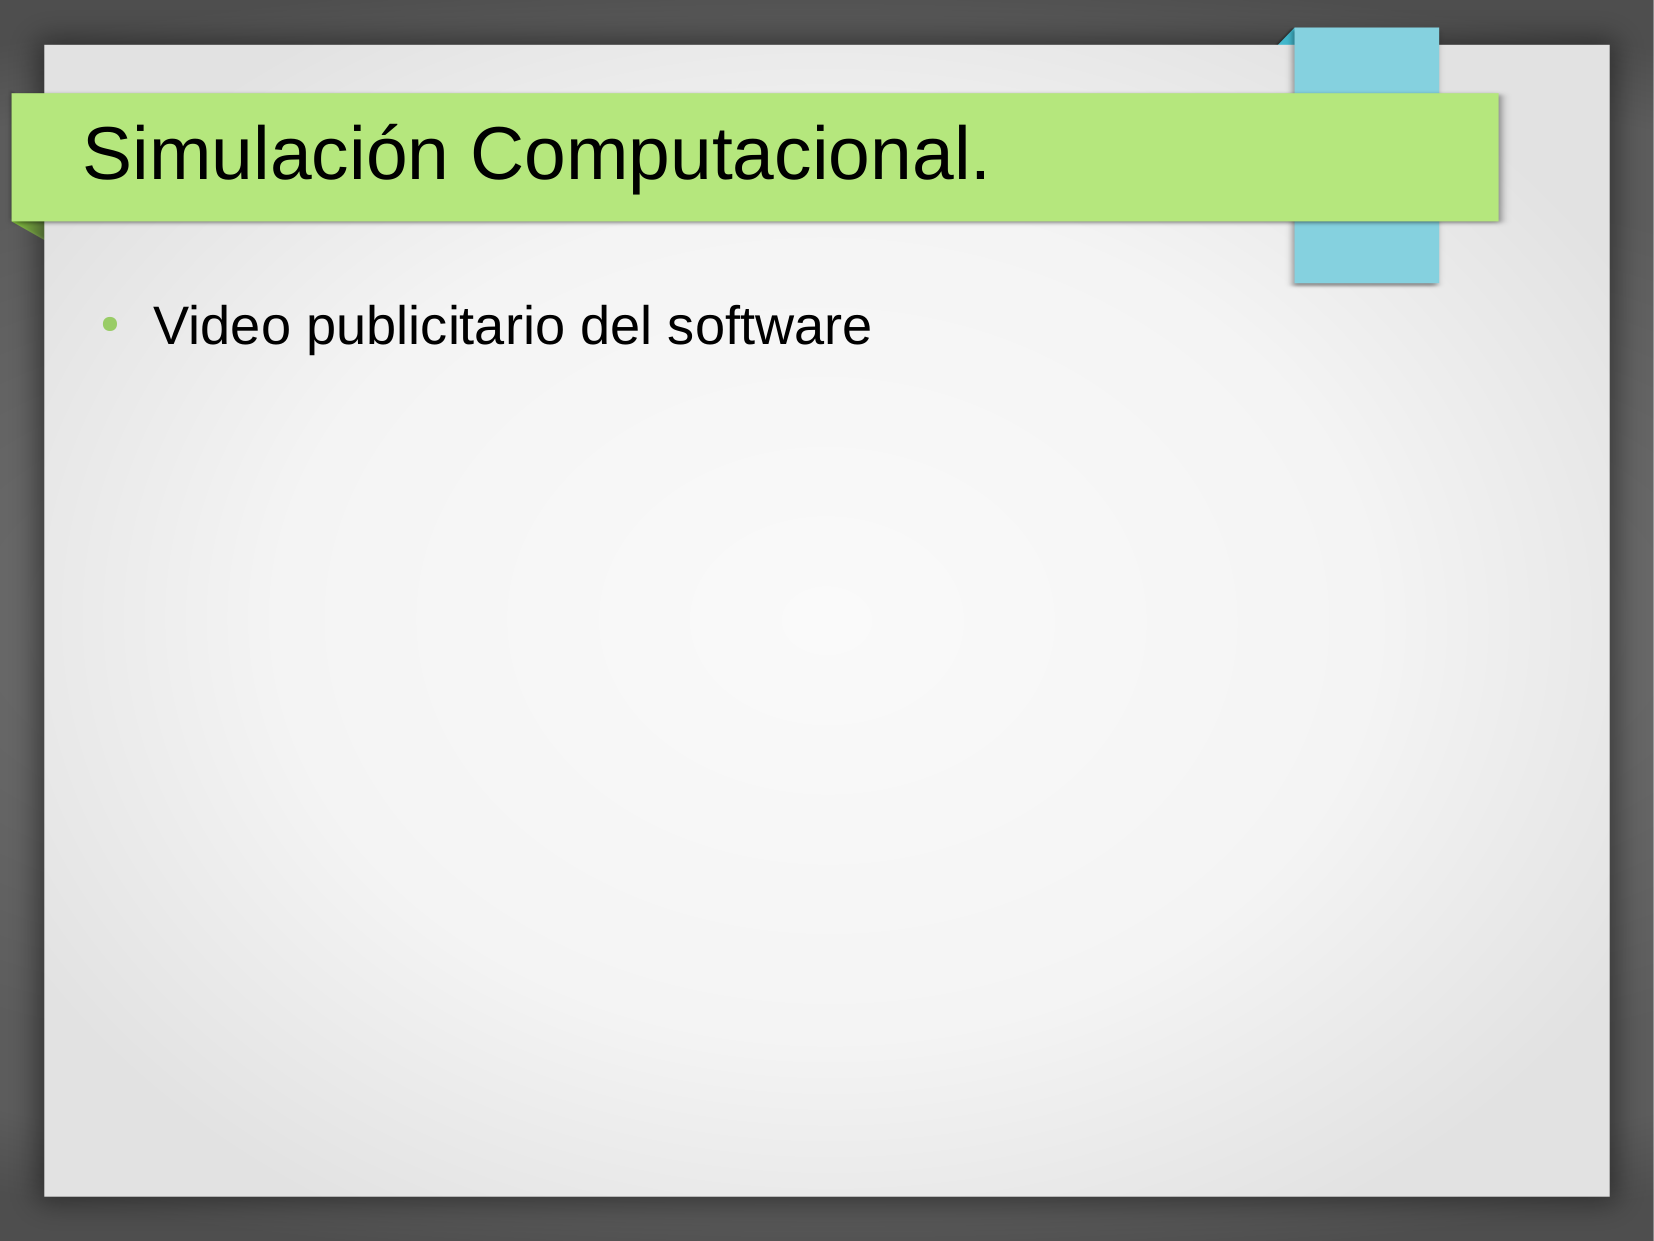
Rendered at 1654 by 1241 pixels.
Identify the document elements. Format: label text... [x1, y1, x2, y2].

title Simulación Computacional. [82, 94, 1264, 213]
picture [0, 0, 1654, 1241]
list Video publicitario del software [82, 295, 1571, 1015]
